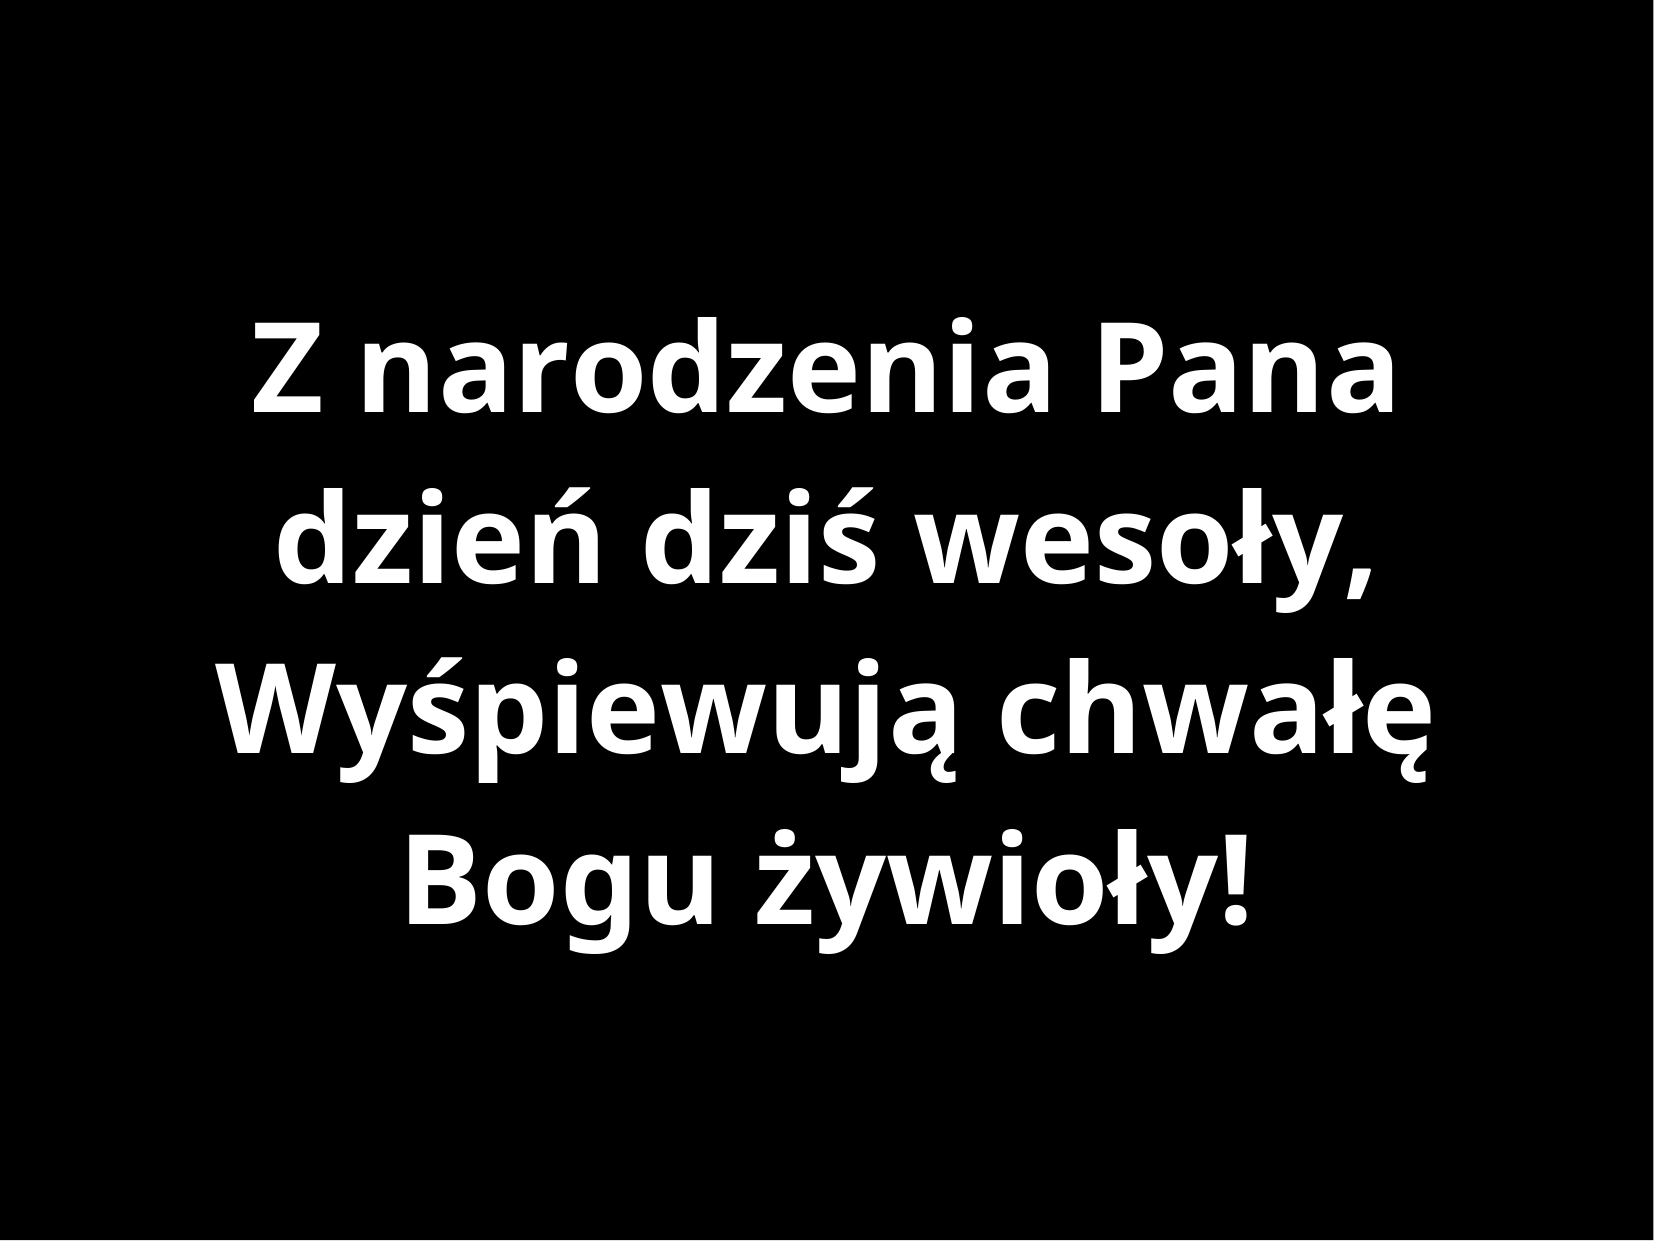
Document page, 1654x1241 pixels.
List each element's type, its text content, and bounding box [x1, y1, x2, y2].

title Z narodzenia Pana dzień dziś wesoły, Wyśpiewują chwałę Bogu żywioły! [0, 0, 1654, 1241]
